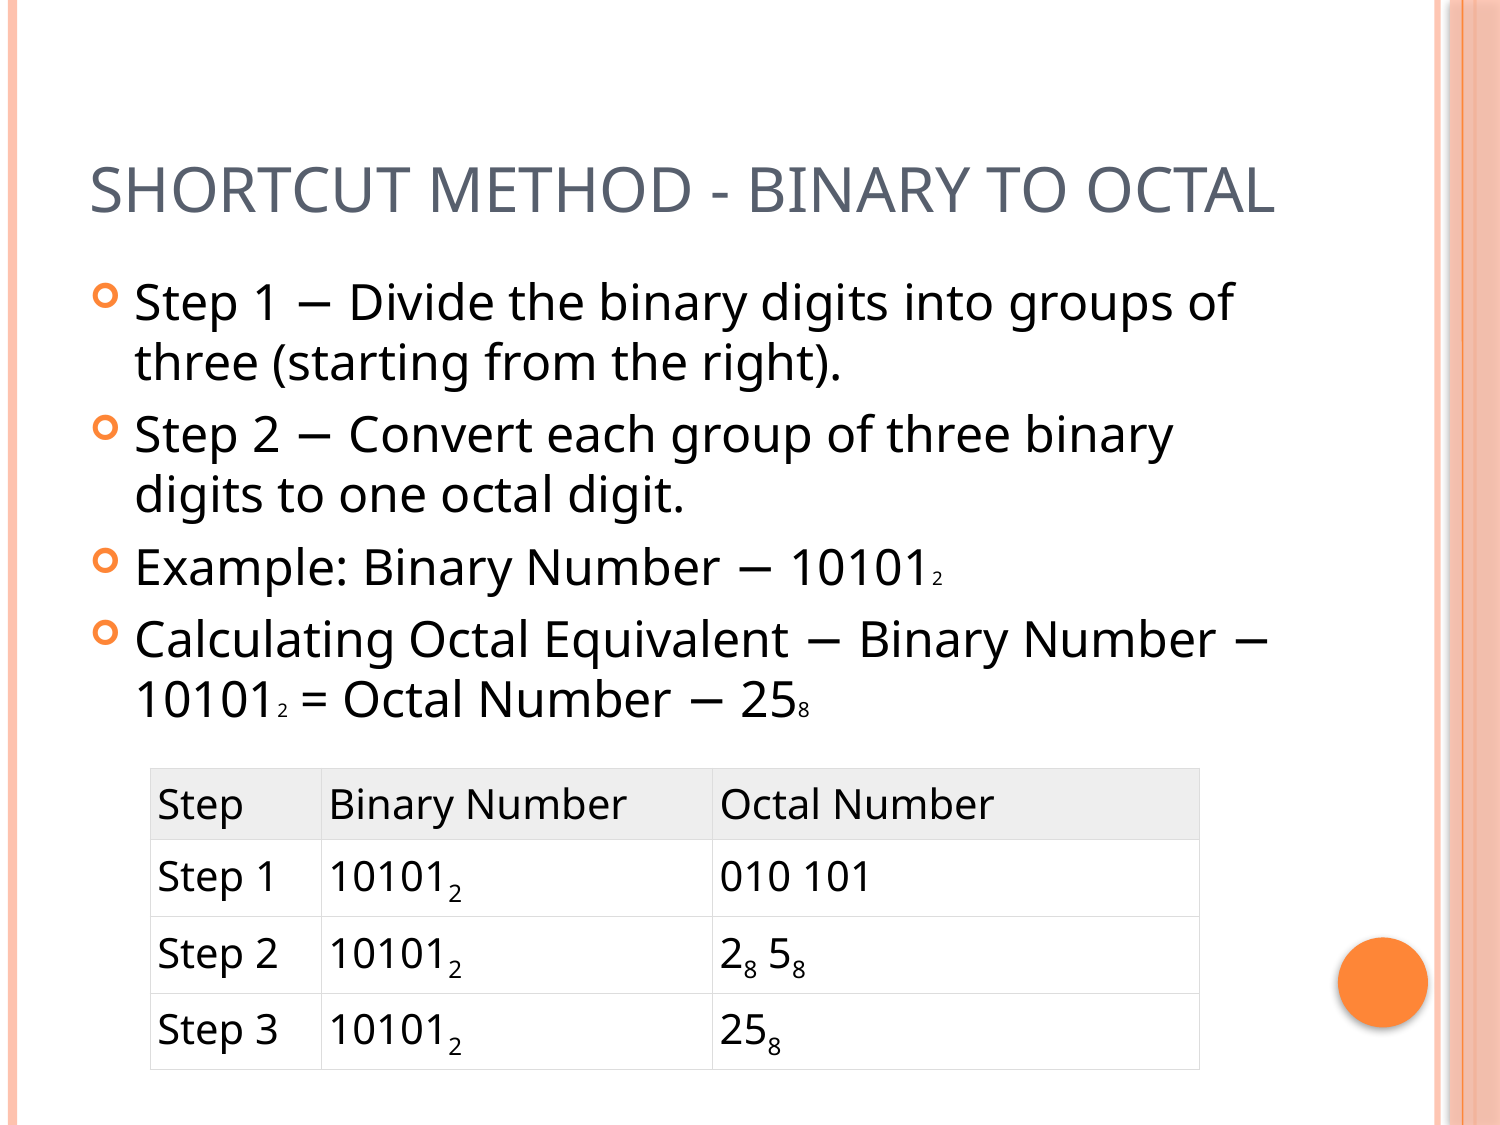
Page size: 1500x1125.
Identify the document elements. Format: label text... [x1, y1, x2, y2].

table_cell 258 [713, 994, 1199, 1069]
table_cell Step 3 [151, 994, 321, 1069]
table_cell 101012 [322, 994, 712, 1069]
table_cell 101012 [322, 840, 712, 916]
table_header Binary Number [322, 769, 712, 839]
table_header Octal Number [713, 769, 1199, 839]
table_cell 28 58 [713, 917, 1199, 993]
table_header Step [151, 769, 321, 839]
list Step 1 − Divide the binary digits into groups of three (starting from the right). Step 2 − Convert each group of three binary digits to one octal digit. Example: Binary Number − 101012 Calculating Octal Equivalent − Binary Number − 101012 = Octal Number − 258 [75, 262, 1300, 1062]
table_cell 101012 [322, 917, 712, 993]
title Shortcut method - Binary to Octal [75, 45, 1300, 233]
table_cell Step 2 [151, 917, 321, 993]
table_cell Step 1 [151, 840, 321, 916]
table_cell 010 101 [713, 840, 1199, 916]
